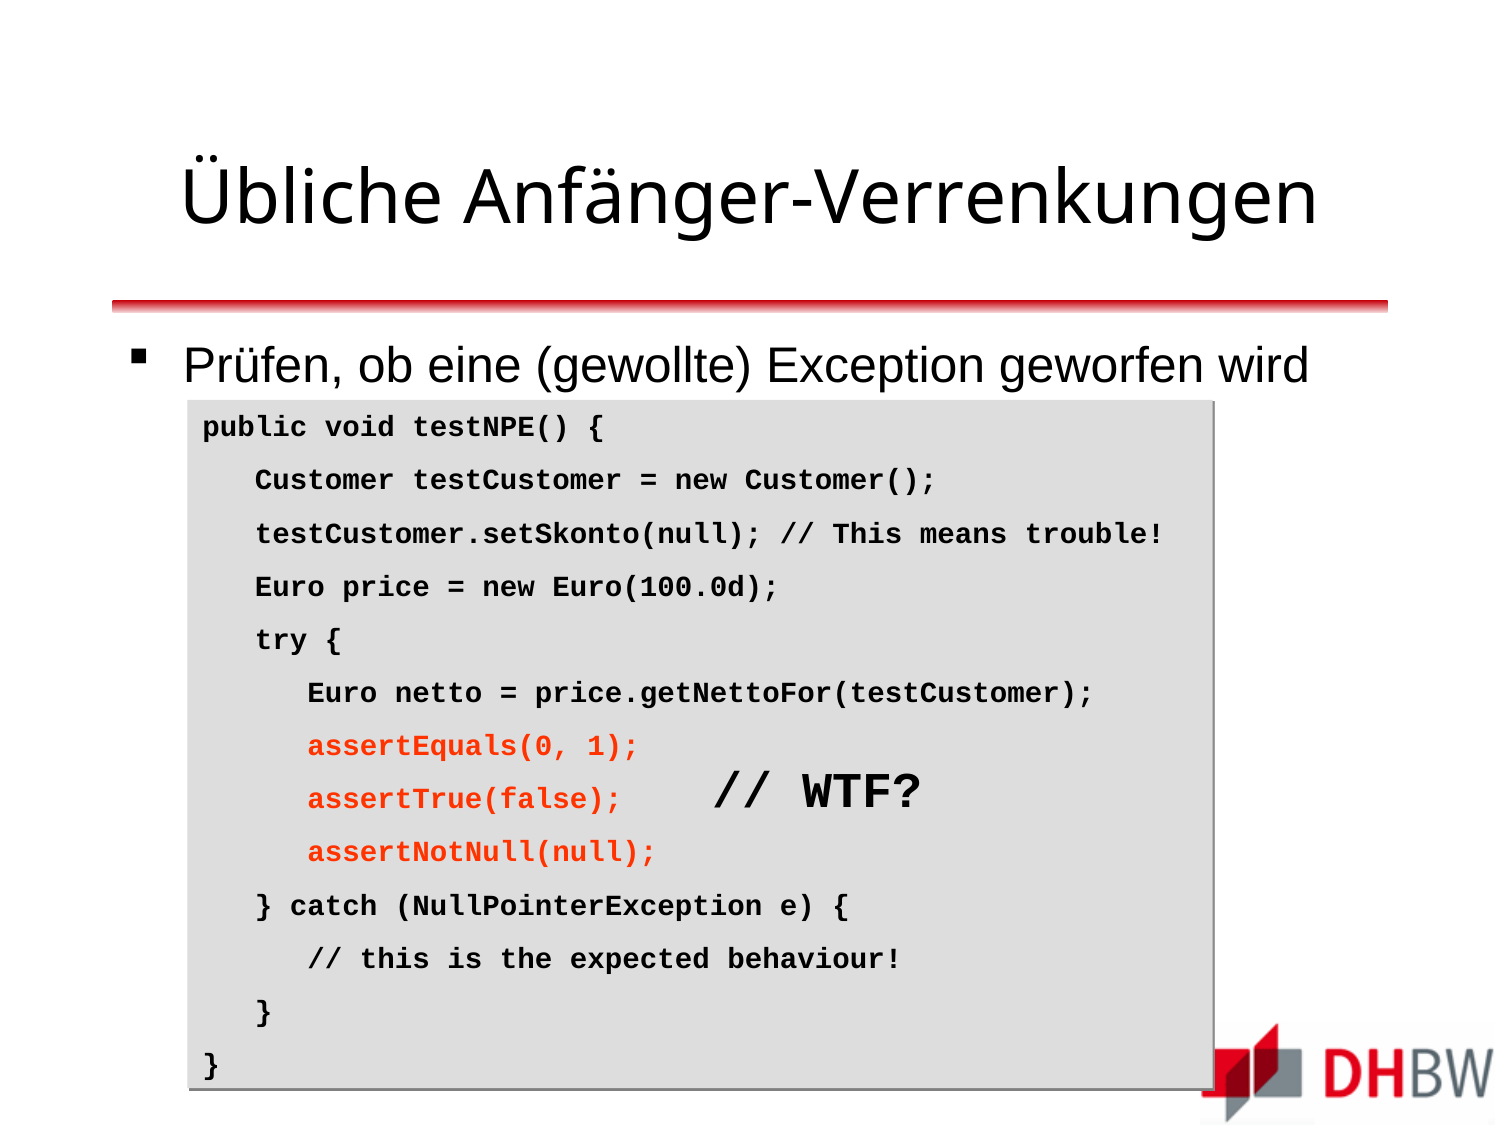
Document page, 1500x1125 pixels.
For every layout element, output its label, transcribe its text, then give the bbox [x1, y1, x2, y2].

picture [1200, 1021, 1495, 1125]
text_box public void testNPE() { Customer testCustomer = new Customer(); testCustomer.setSkonto(null); // This means trouble! Euro price = new Euro(100.0d); try { Euro netto = price.getNettoFor(testCustomer); assertEquals(0, 1); assertTrue(false); assertNotNull(null); } catch (NullPointerException e) { // this is the expected behaviour! } } [187, 399, 1213, 1089]
list Prüfen, ob eine (gewollte) Exception geworfen wird [112, 324, 1388, 1051]
text_box // WTF? [697, 749, 938, 826]
title Übliche Anfänger-Verrenkungen [112, 96, 1388, 292]
